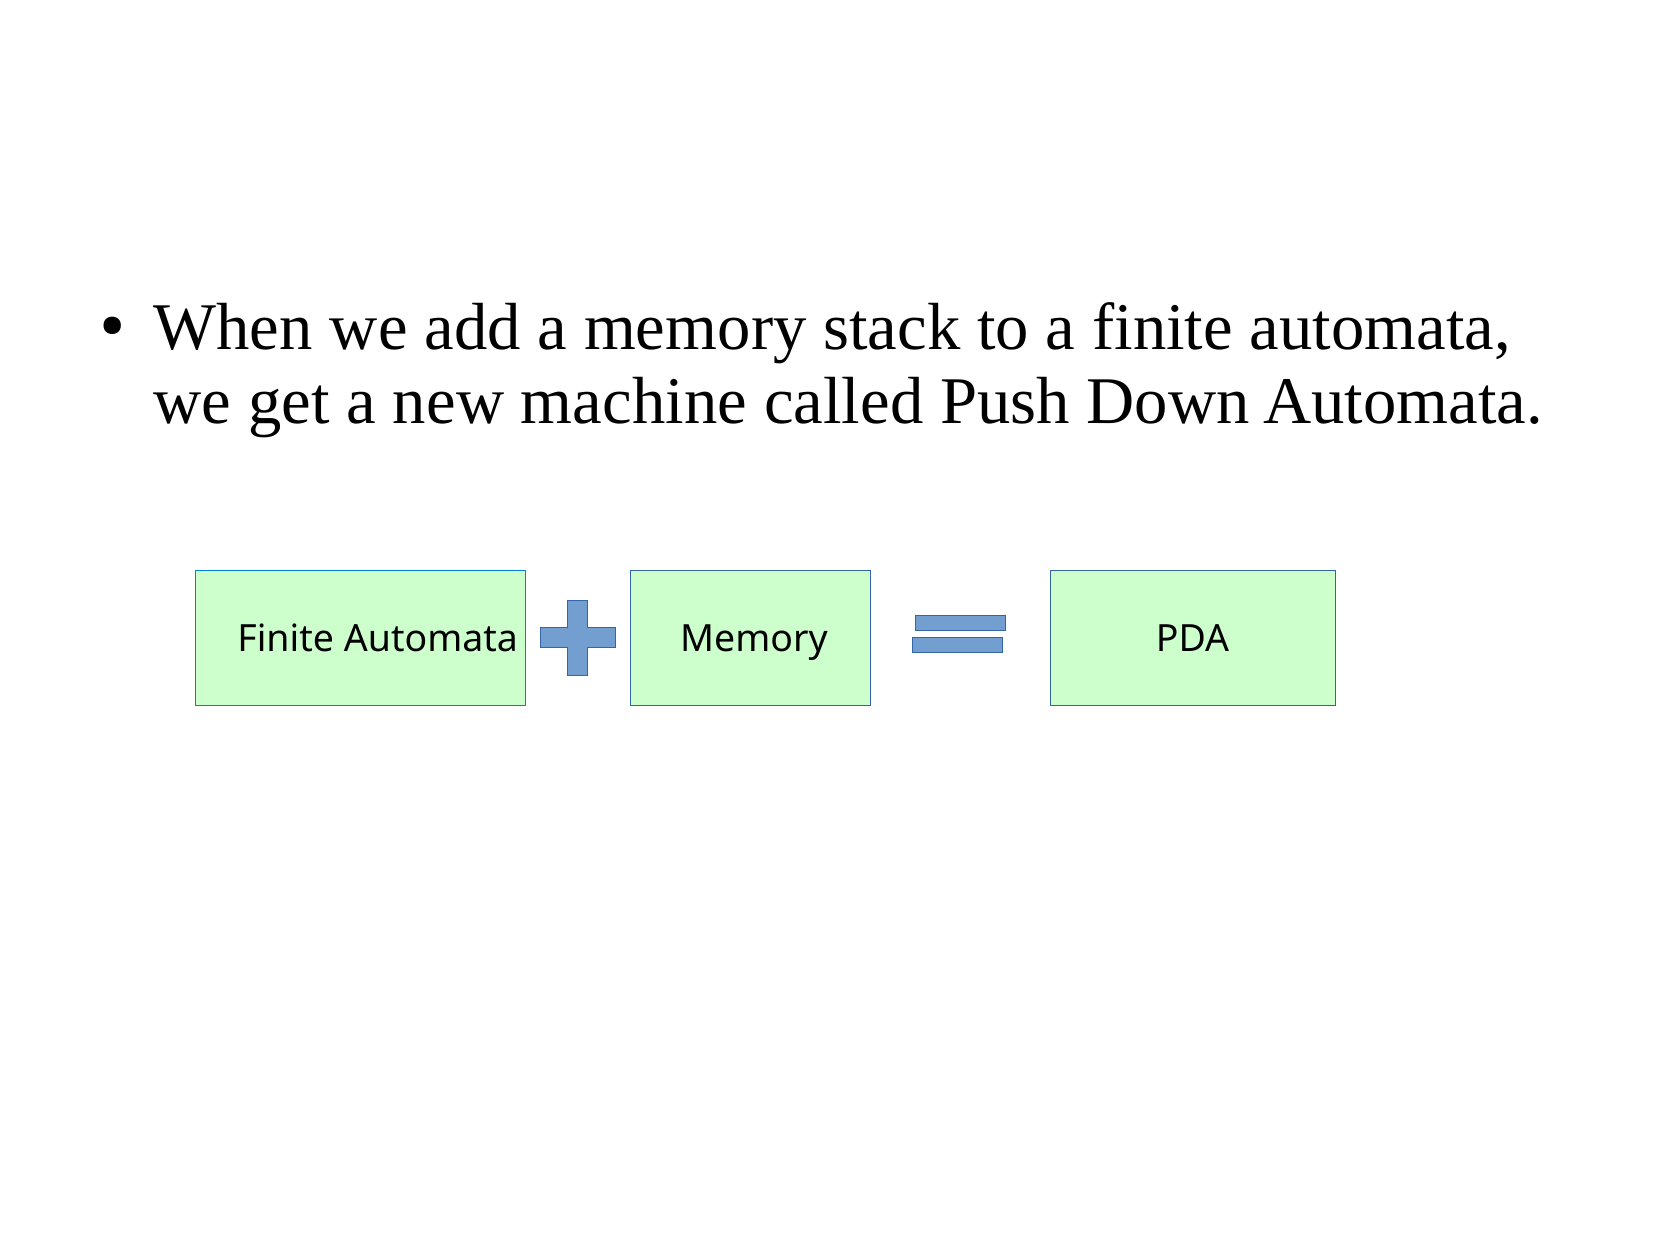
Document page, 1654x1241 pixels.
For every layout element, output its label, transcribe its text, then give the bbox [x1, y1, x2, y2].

list When we add a memory stack to a finite automata, we get a new machine called Push Down Automata. [82, 290, 1571, 1010]
text_box PDA [1050, 570, 1336, 706]
text_box [540, 600, 616, 676]
text_box [912, 637, 1003, 653]
text_box Finite Automata [195, 570, 526, 706]
text_box [915, 615, 1006, 631]
text_box Memory [630, 570, 871, 706]
